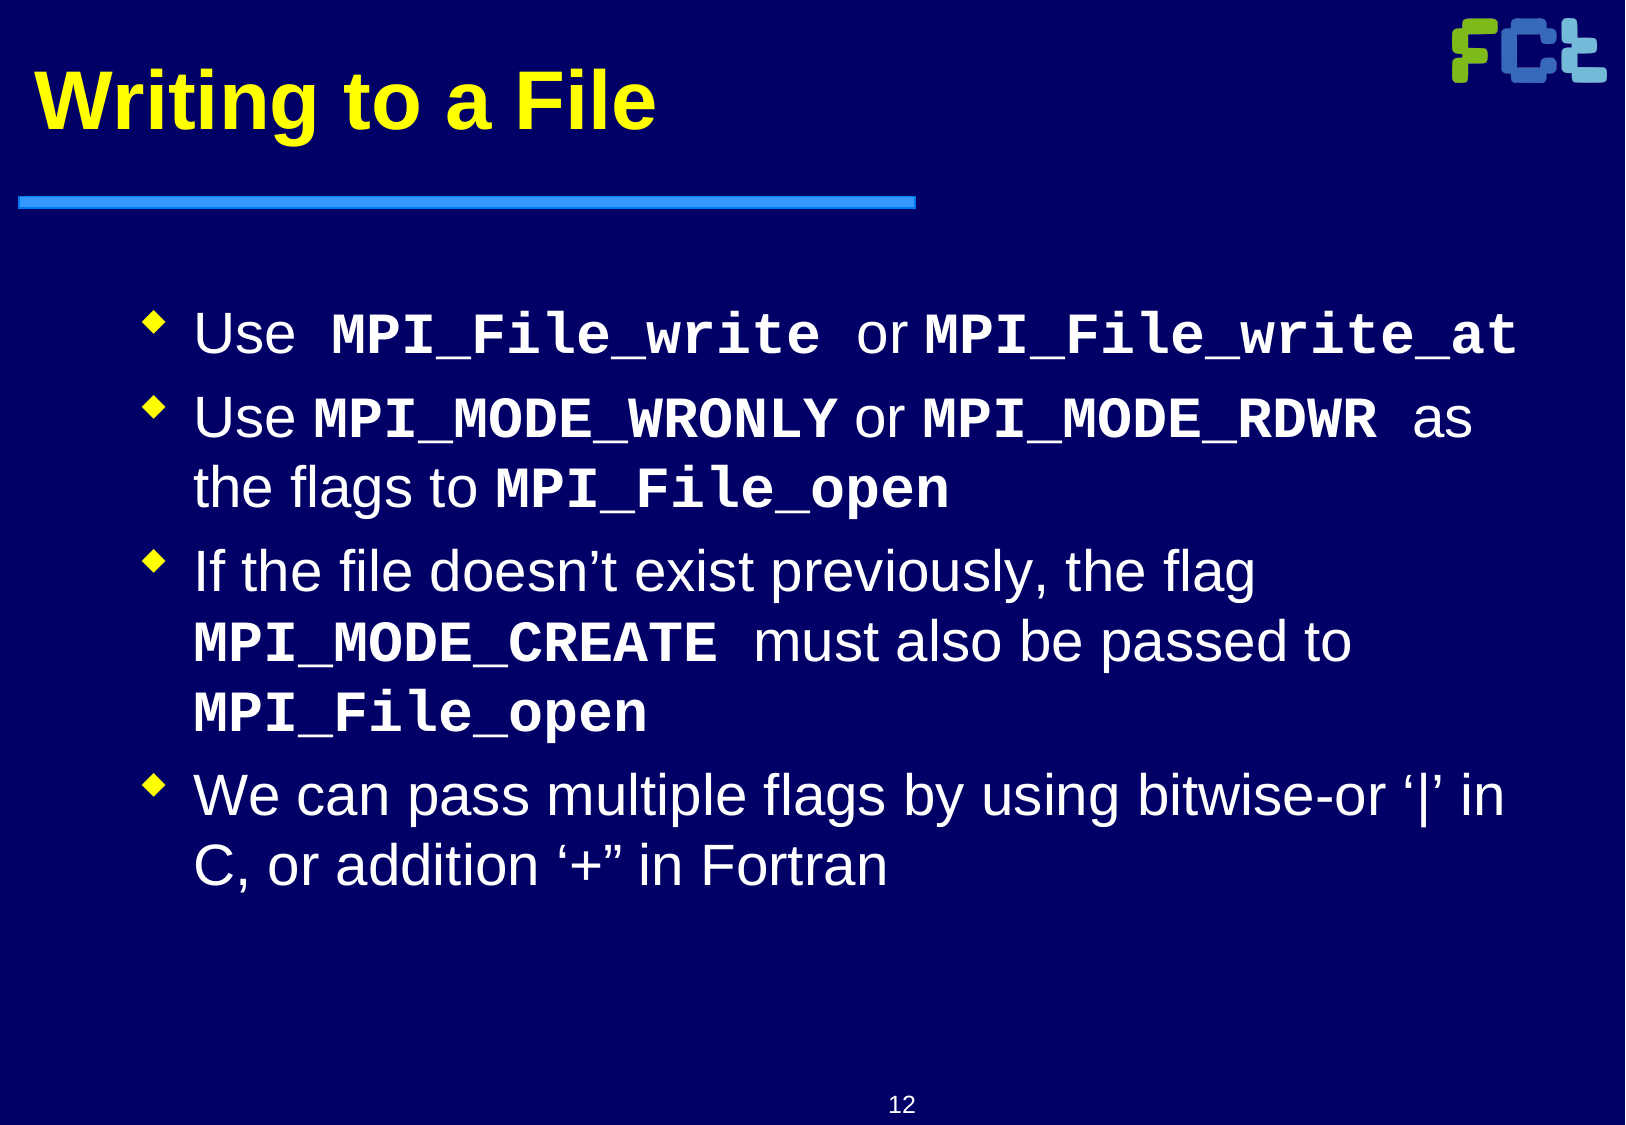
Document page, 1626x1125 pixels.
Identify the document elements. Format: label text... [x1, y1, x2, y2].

list Use MPI_File_write or MPI_File_write_at Use MPI_MODE_WRONLY or MPI_MODE_RDWR as the flags to MPI_File_open If the file doesn’t exist previously, the flag MPI_MODE_CREATE must also be passed to MPI_File_open We can pass multiple flags by using bitwise-or ‘|’ in C, or addition ‘+” in Fortran [121, 287, 1585, 1101]
text_box <number> [428, 1101, 1376, 1116]
title Writing to a File [19, 7, 1606, 185]
